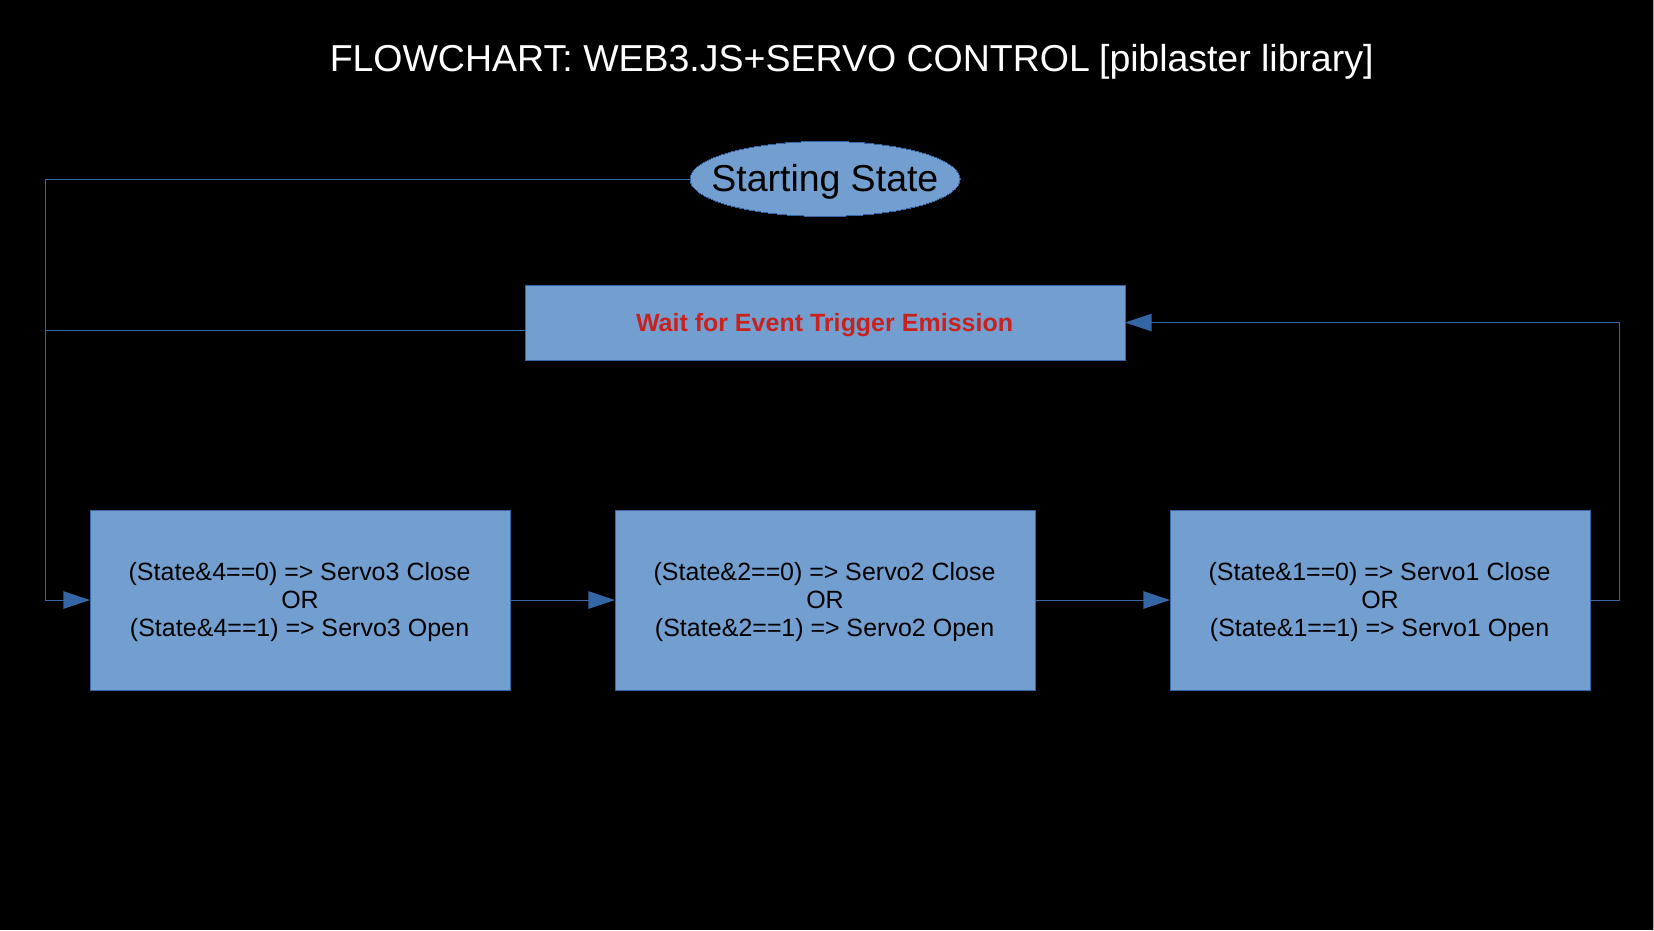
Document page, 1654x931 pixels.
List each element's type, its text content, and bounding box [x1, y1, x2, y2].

text_box (State&1==0) => Servo1 Close OR (State&1==1) => Servo1 Open [1170, 510, 1591, 691]
text_box (State&4==0) => Servo3 Close OR (State&4==1) => Servo3 Open [90, 510, 511, 691]
text_box Starting State [690, 141, 961, 217]
text_box (State&2==0) => Servo2 Close OR (State&2==1) => Servo2 Open [615, 510, 1036, 691]
text_box FLOWCHART: WEB3.JS+SERVO CONTROL [piblaster library] [315, 30, 1456, 129]
text_box Wait for Event Trigger Emission [525, 285, 1126, 361]
